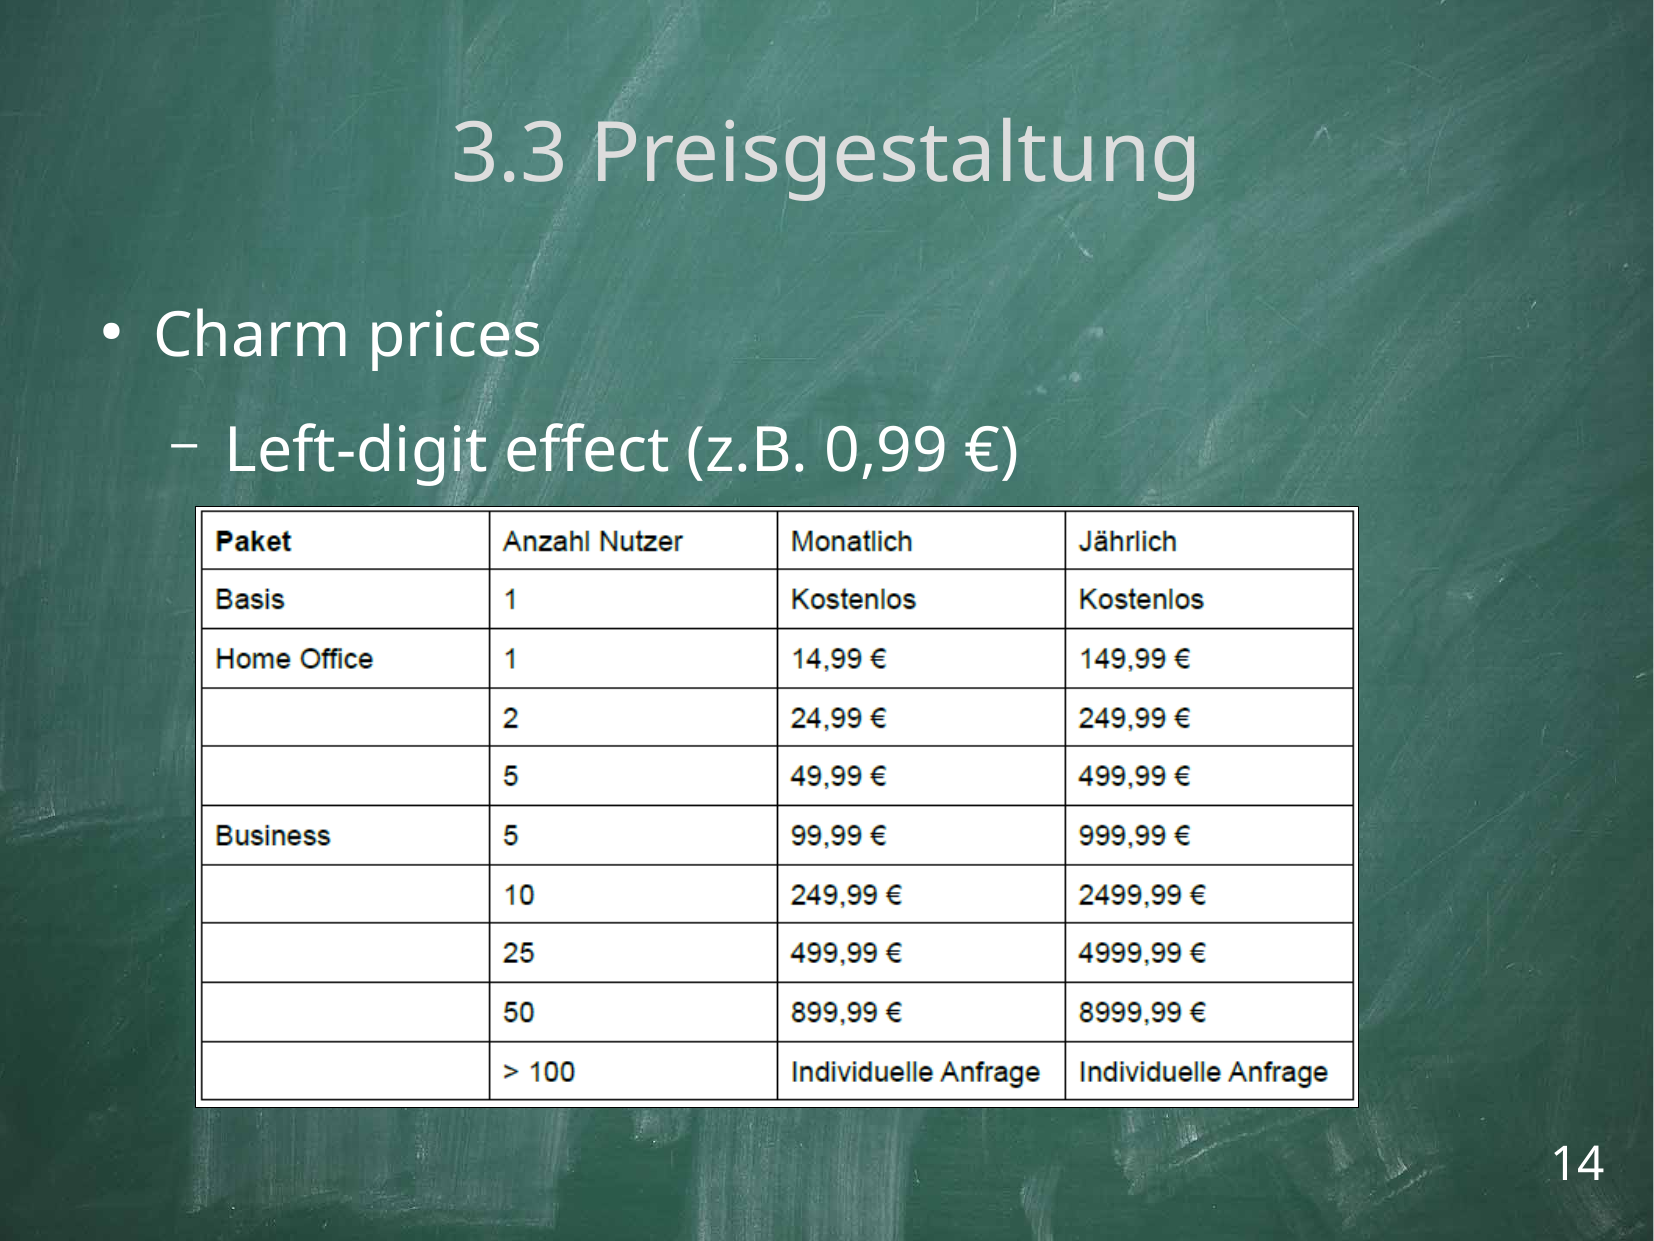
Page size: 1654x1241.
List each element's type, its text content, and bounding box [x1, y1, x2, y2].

list Charm prices Left-digit effect (z.B. 0,99 €) [82, 290, 1571, 1010]
title 3.3 Preisgestaltung [250, 47, 1403, 252]
text_box 14 [1535, 1122, 1654, 1200]
picture [0, 0, 1654, 1241]
